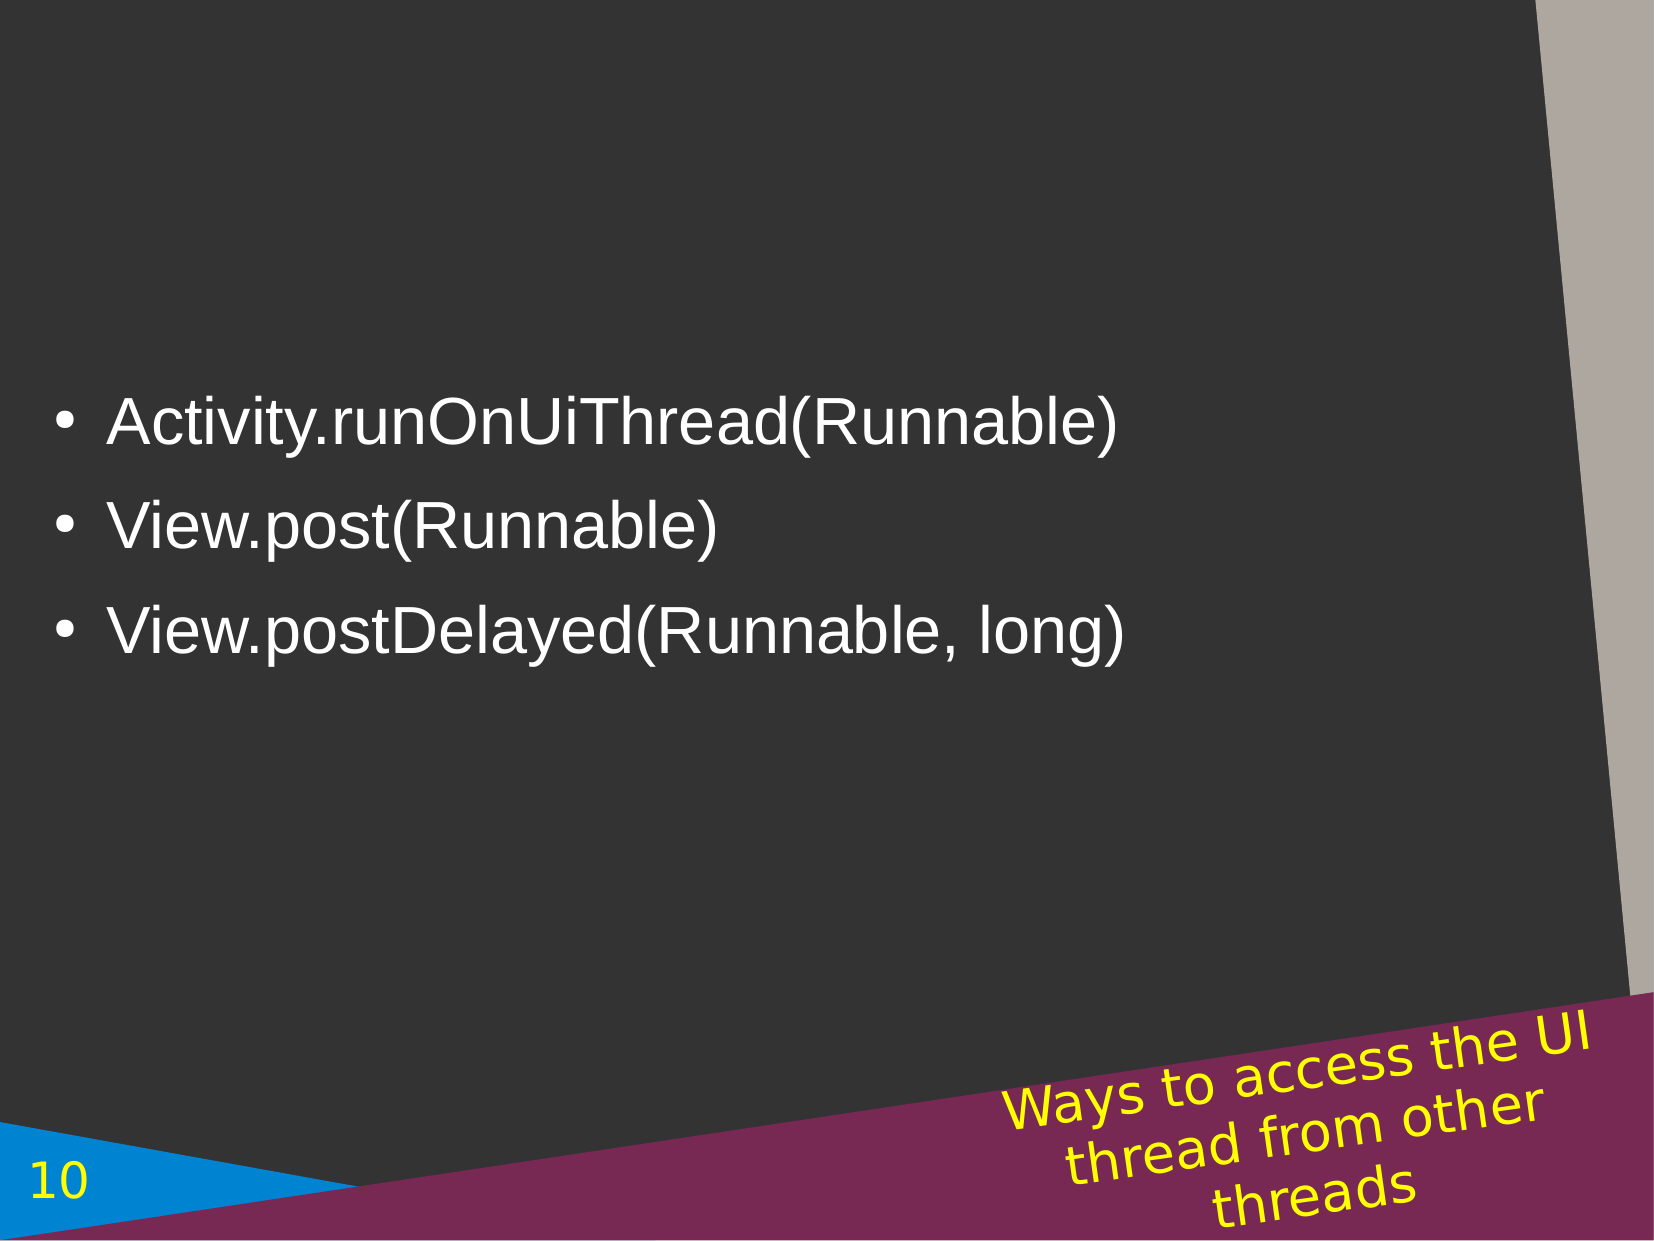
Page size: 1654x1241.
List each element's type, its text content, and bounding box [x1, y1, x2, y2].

list Activity.runOnUiThread(Runnable) View.post(Runnable) View.postDelayed(Runnable, long) [35, 59, 1524, 993]
title Ways to access the UI thread from other threads [956, 992, 1654, 1241]
